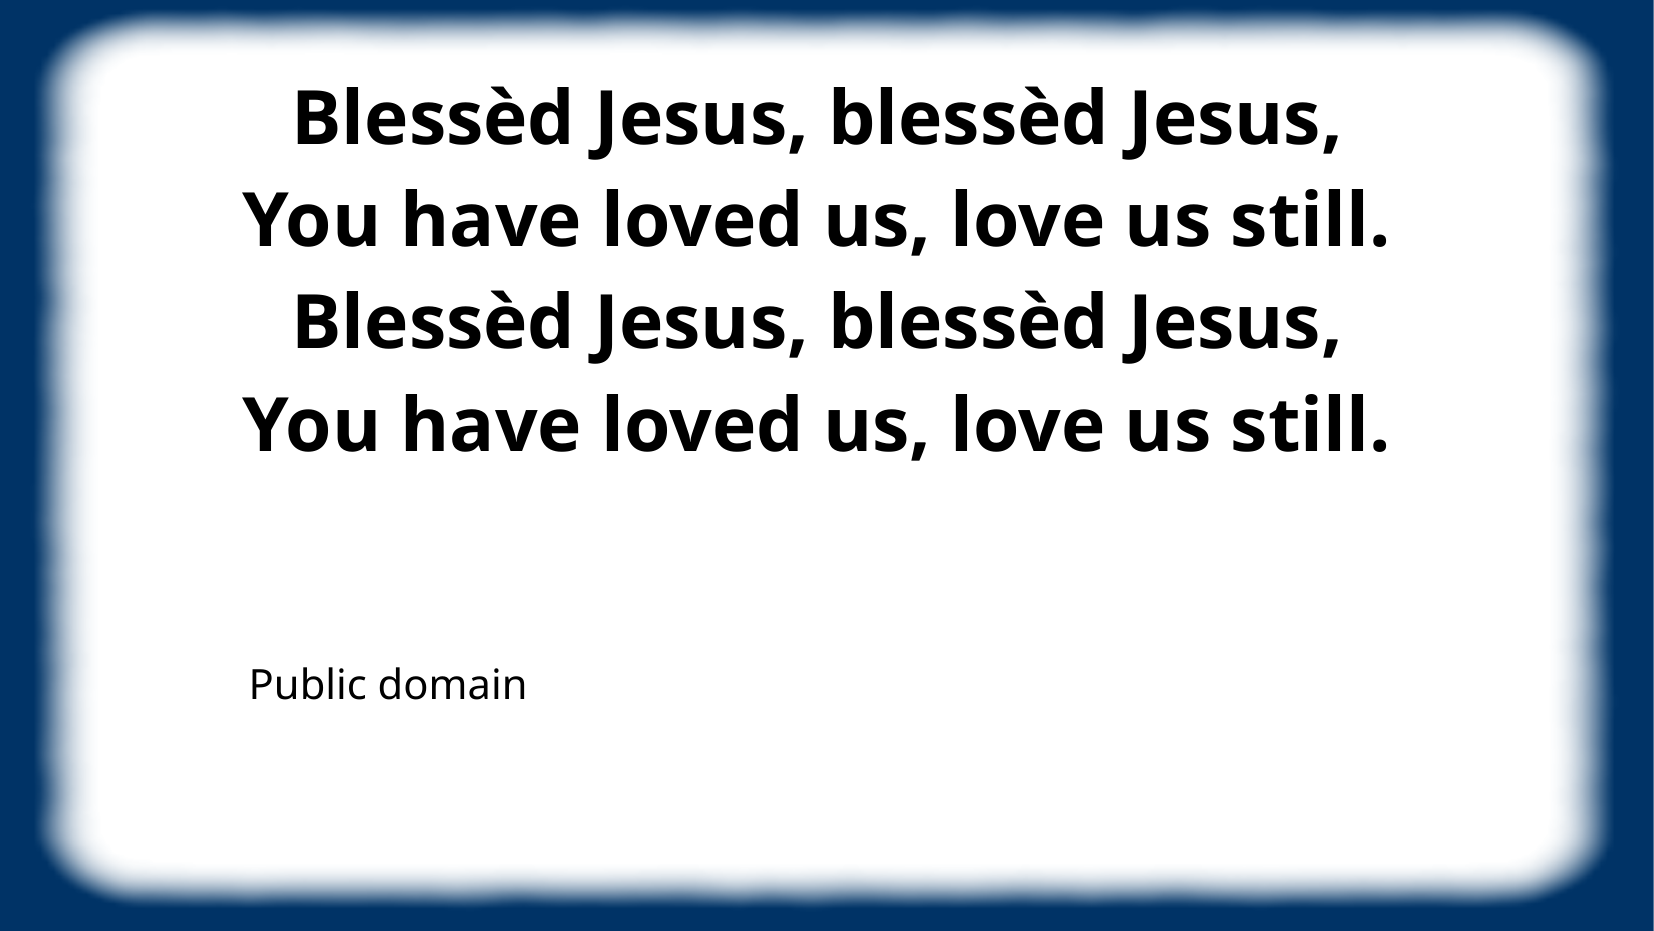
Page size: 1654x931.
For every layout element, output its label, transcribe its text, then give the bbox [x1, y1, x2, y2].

picture [0, 0, 1654, 931]
text_box Blessèd Jesus, blessèd Jesus, You have loved us, love us still. Blessèd Jesus, blessèd Jesus, You have loved us, love us still. Public domain [105, 56, 1531, 781]
